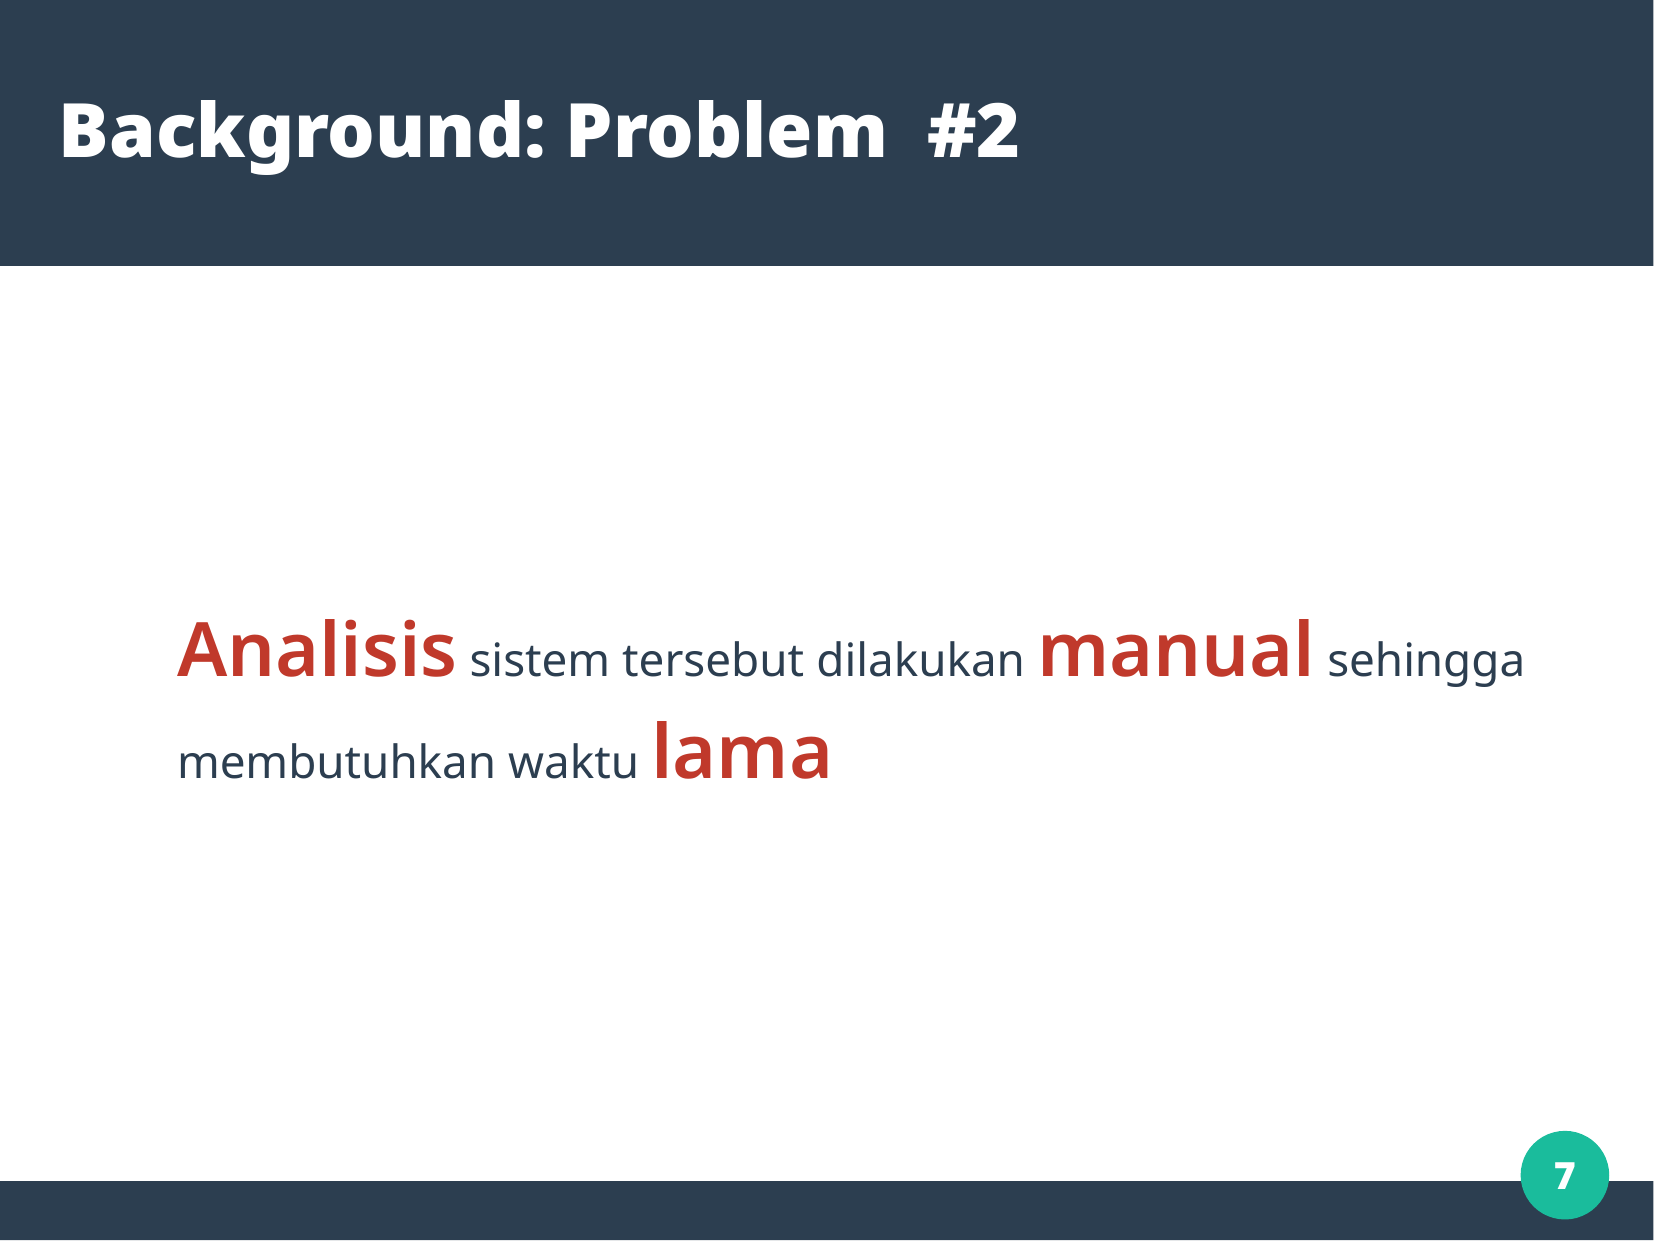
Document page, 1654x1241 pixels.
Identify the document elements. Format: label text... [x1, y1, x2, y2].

list Analisis sistem tersebut dilakukan manual sehingga membutuhkan waktu lama [177, 596, 1595, 804]
title Background: Problem #2 [58, 49, 1595, 207]
